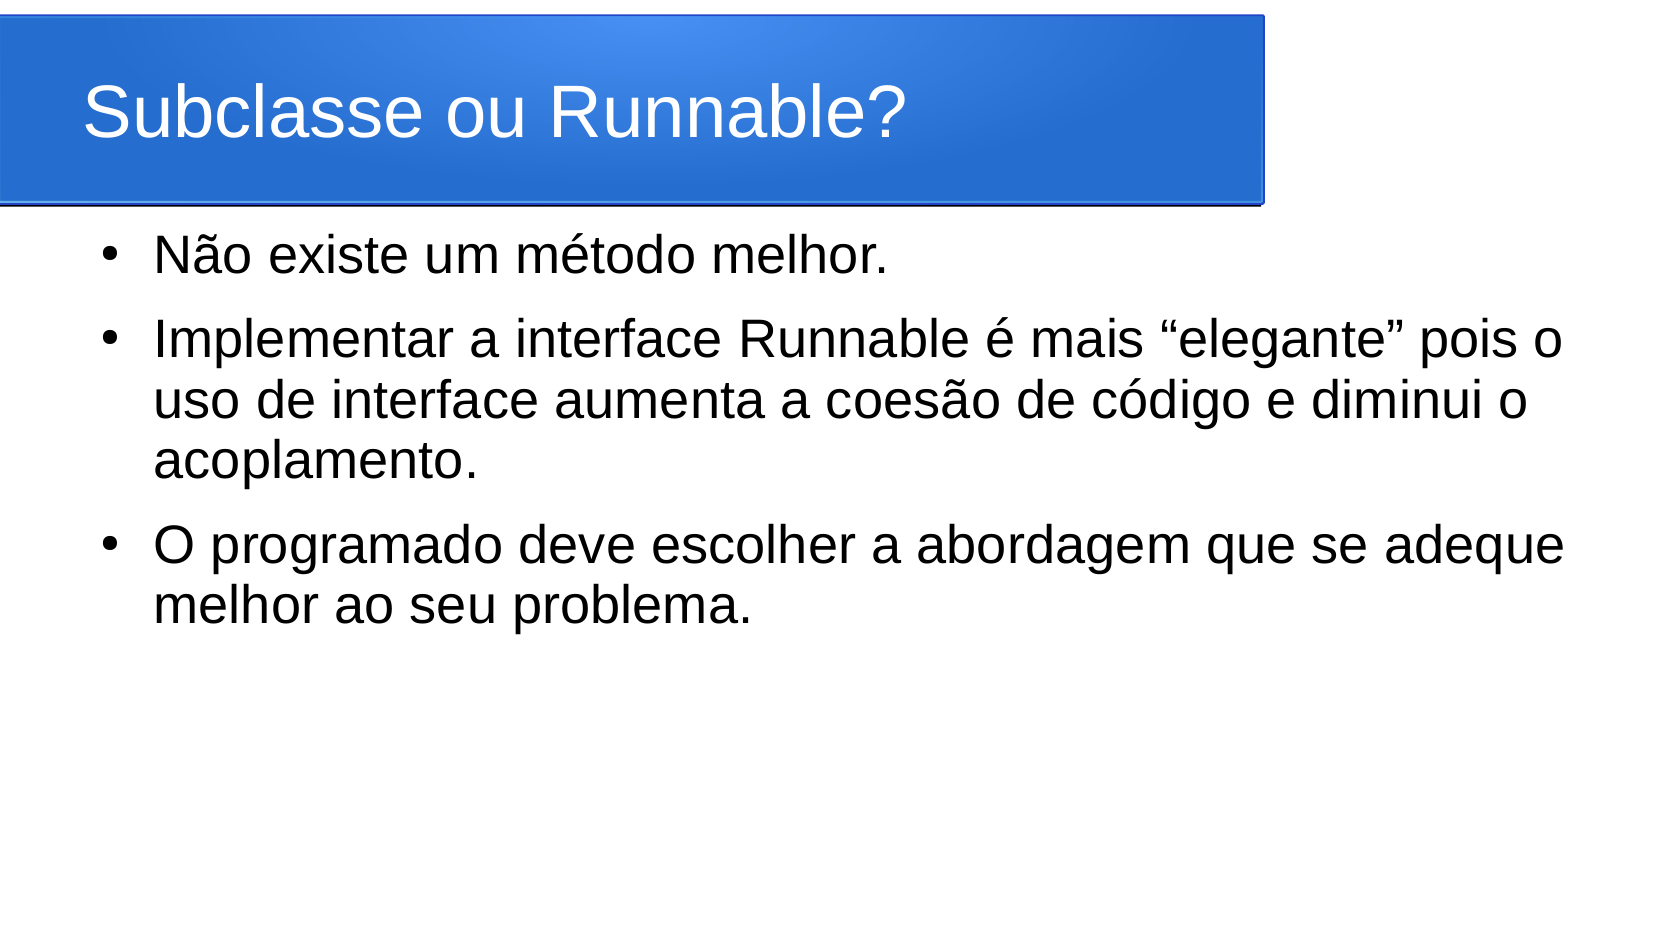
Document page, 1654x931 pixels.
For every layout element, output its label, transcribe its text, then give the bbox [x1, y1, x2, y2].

list Não existe um método melhor. Implementar a interface Runnable é mais “elegante” pois o uso de interface aumenta a coesão de código e diminui o acoplamento. O programado deve escolher a abordagem que se adeque melhor ao seu problema. [82, 224, 1571, 764]
title Subclasse ou Runnable? [82, 35, 1235, 189]
